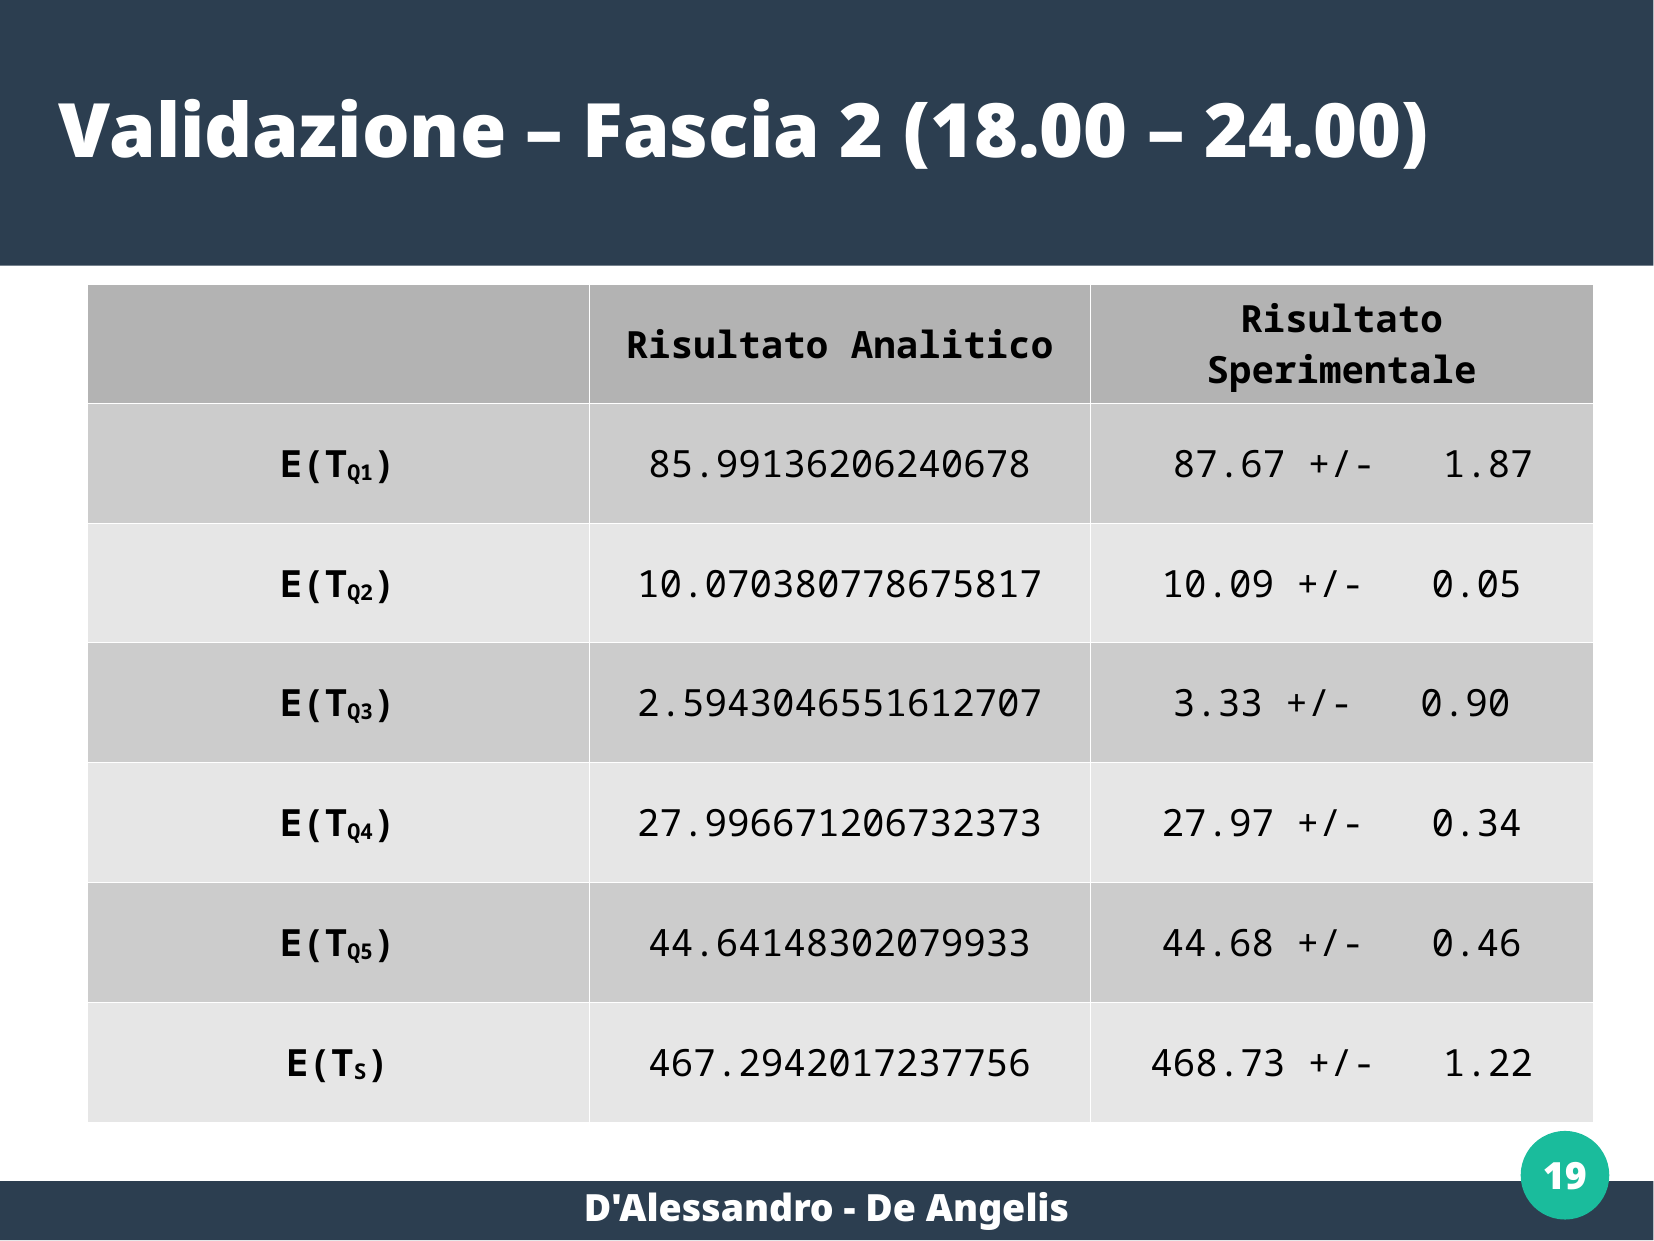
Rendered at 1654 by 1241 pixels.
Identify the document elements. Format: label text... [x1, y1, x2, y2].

table_cell 10.09 +/- 0.05 [1091, 524, 1593, 642]
table_cell E(TQ1) [88, 404, 589, 523]
table_cell 44.64148302079933 [590, 883, 1090, 1002]
table_cell 27.97 +/- 0.34 [1091, 763, 1593, 882]
table_cell 87.67 +/- 1.87 [1091, 404, 1593, 523]
table_cell 468.73 +/- 1.22 [1091, 1003, 1593, 1122]
table_cell 85.99136206240678 [590, 404, 1090, 523]
table_cell 27.996671206732373 [590, 763, 1090, 882]
table_header [88, 285, 589, 403]
table_cell 3.33 +/- 0.90 [1091, 643, 1593, 762]
table_cell E(TQ3) [88, 643, 589, 762]
table_cell E(TQ4) [88, 763, 589, 882]
table_header Risultato Analitico [590, 285, 1090, 403]
table_cell E(TQ5) [88, 883, 589, 1002]
table_cell 467.2942017237756 [590, 1003, 1090, 1122]
title Validazione – Fascia 2 (18.00 – 24.00) [59, 49, 1595, 207]
table_cell E(TQ2) [88, 524, 589, 642]
table_cell 2.5943046551612707 [590, 643, 1090, 762]
table_cell 44.68 +/- 0.46 [1091, 883, 1593, 1002]
table_cell E(TS) [88, 1003, 589, 1122]
table_cell 10.070380778675817 [590, 524, 1090, 642]
table_header Risultato Sperimentale [1091, 285, 1593, 403]
